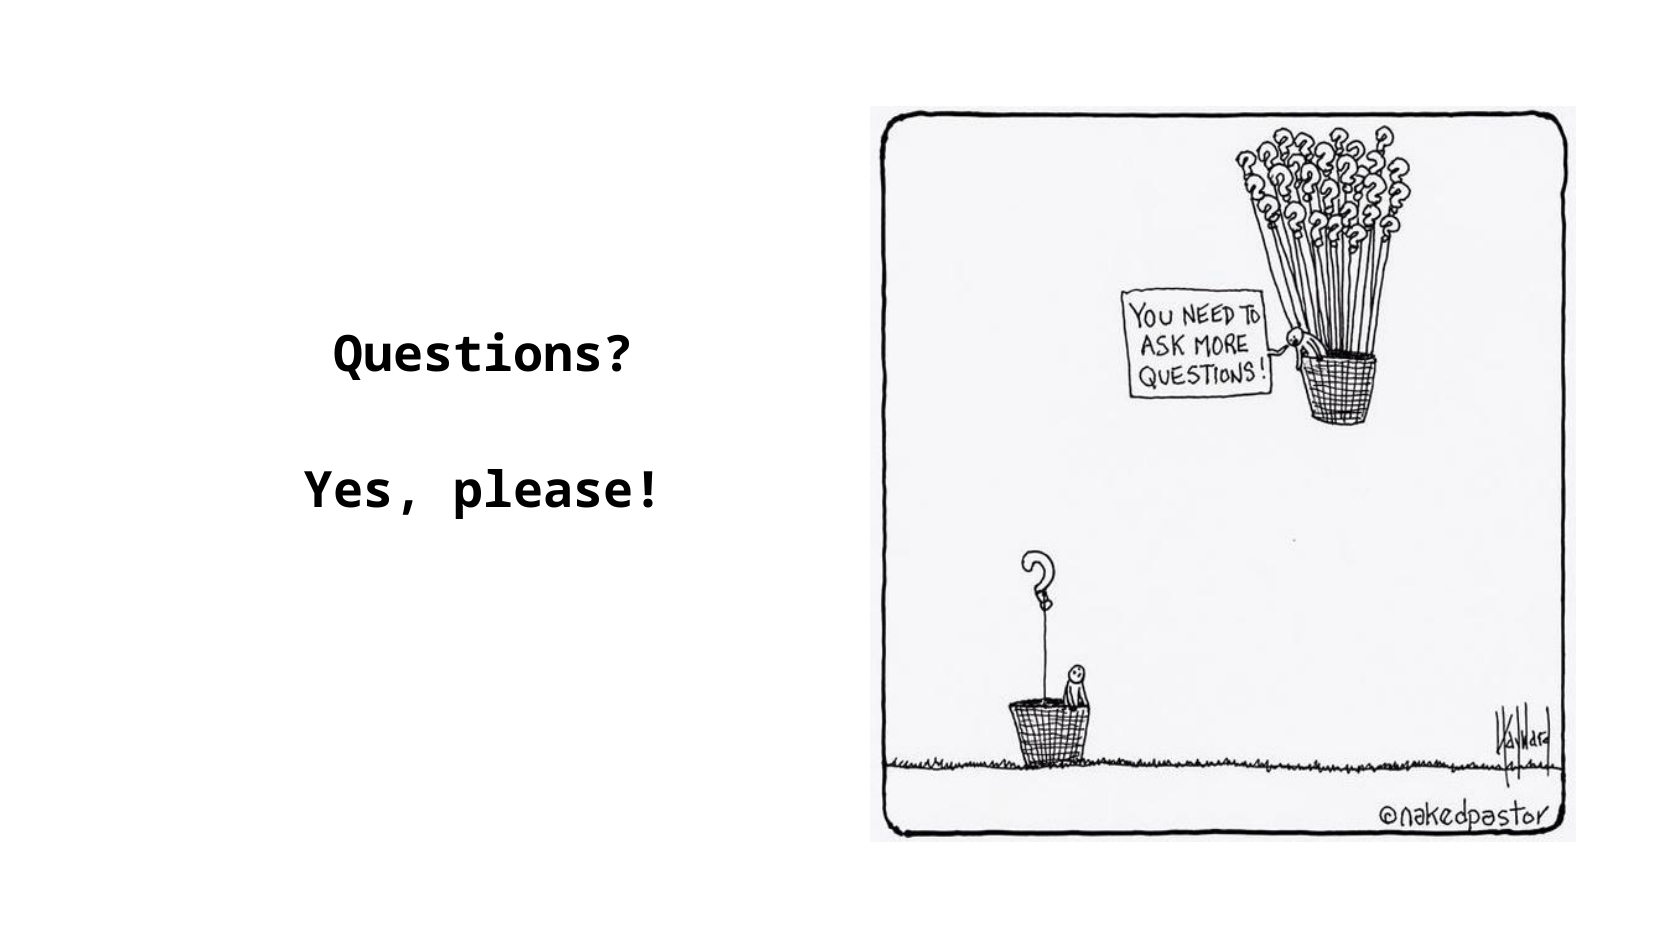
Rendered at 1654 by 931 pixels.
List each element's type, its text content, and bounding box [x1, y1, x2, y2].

title Questions? Yes, please! [0, 345, 870, 496]
picture [870, 106, 1576, 842]
